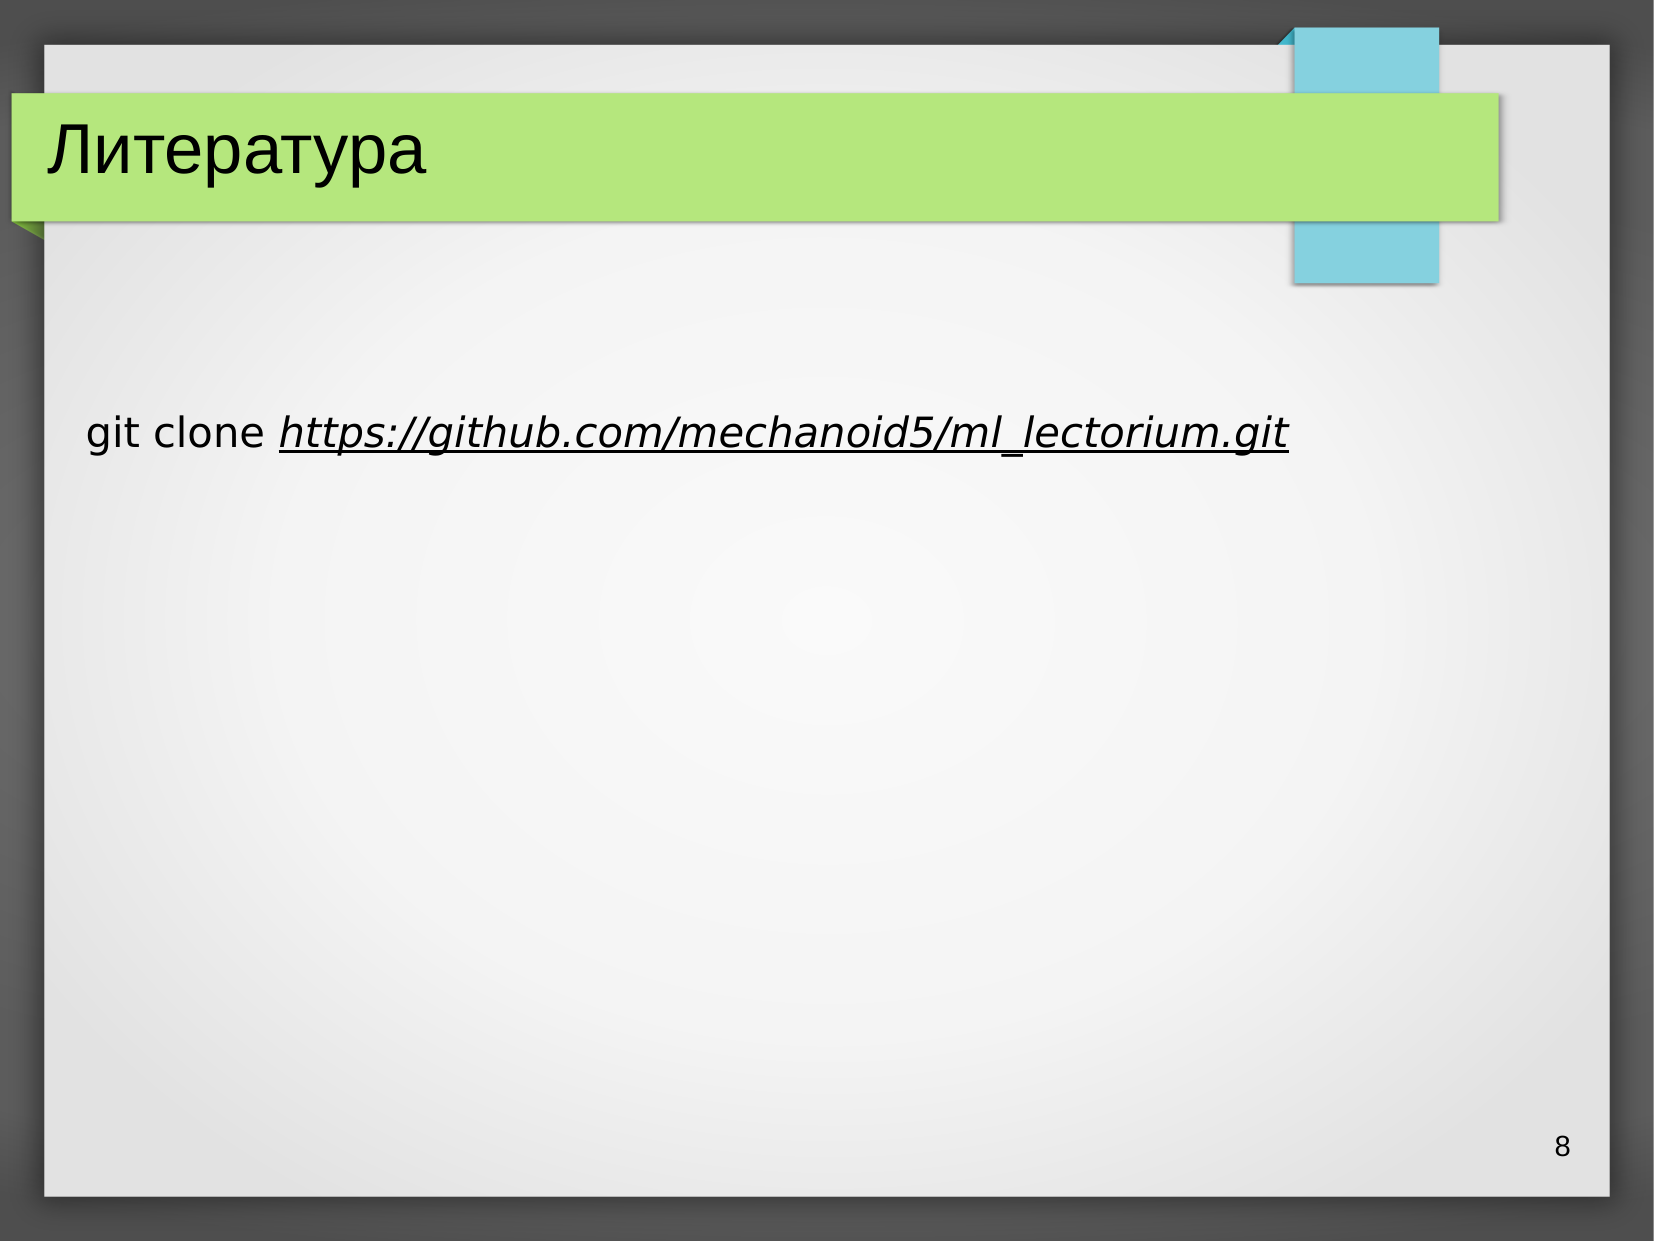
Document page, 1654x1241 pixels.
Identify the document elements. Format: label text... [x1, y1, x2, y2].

title Литература [47, 96, 1536, 201]
picture [0, 0, 1654, 1241]
text_box git clone https://github.com/mechanoid5/ml_lectorium.git [70, 401, 1501, 827]
